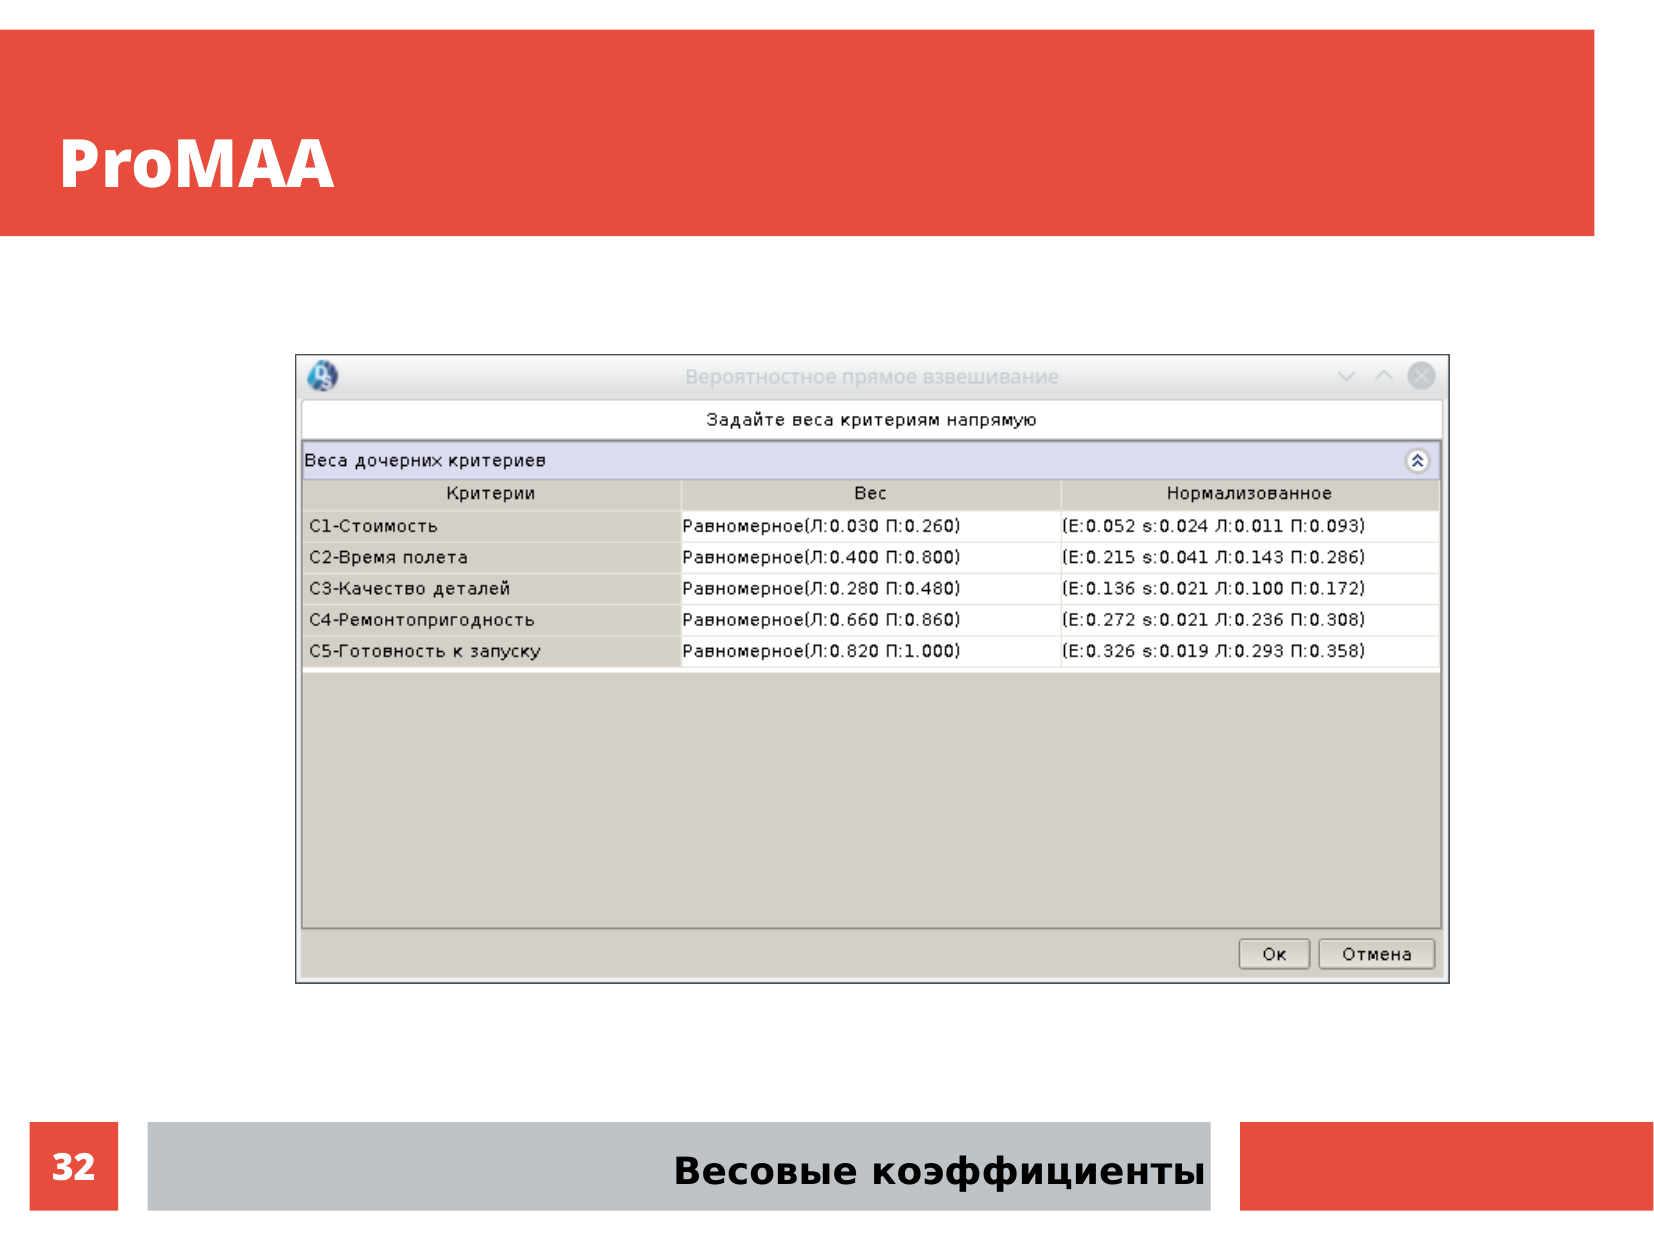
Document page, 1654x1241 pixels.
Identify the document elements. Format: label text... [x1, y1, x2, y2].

picture [295, 354, 1450, 984]
title Весовые коэффициенты [673, 1133, 1441, 1193]
title ProMAA [59, 59, 1595, 207]
